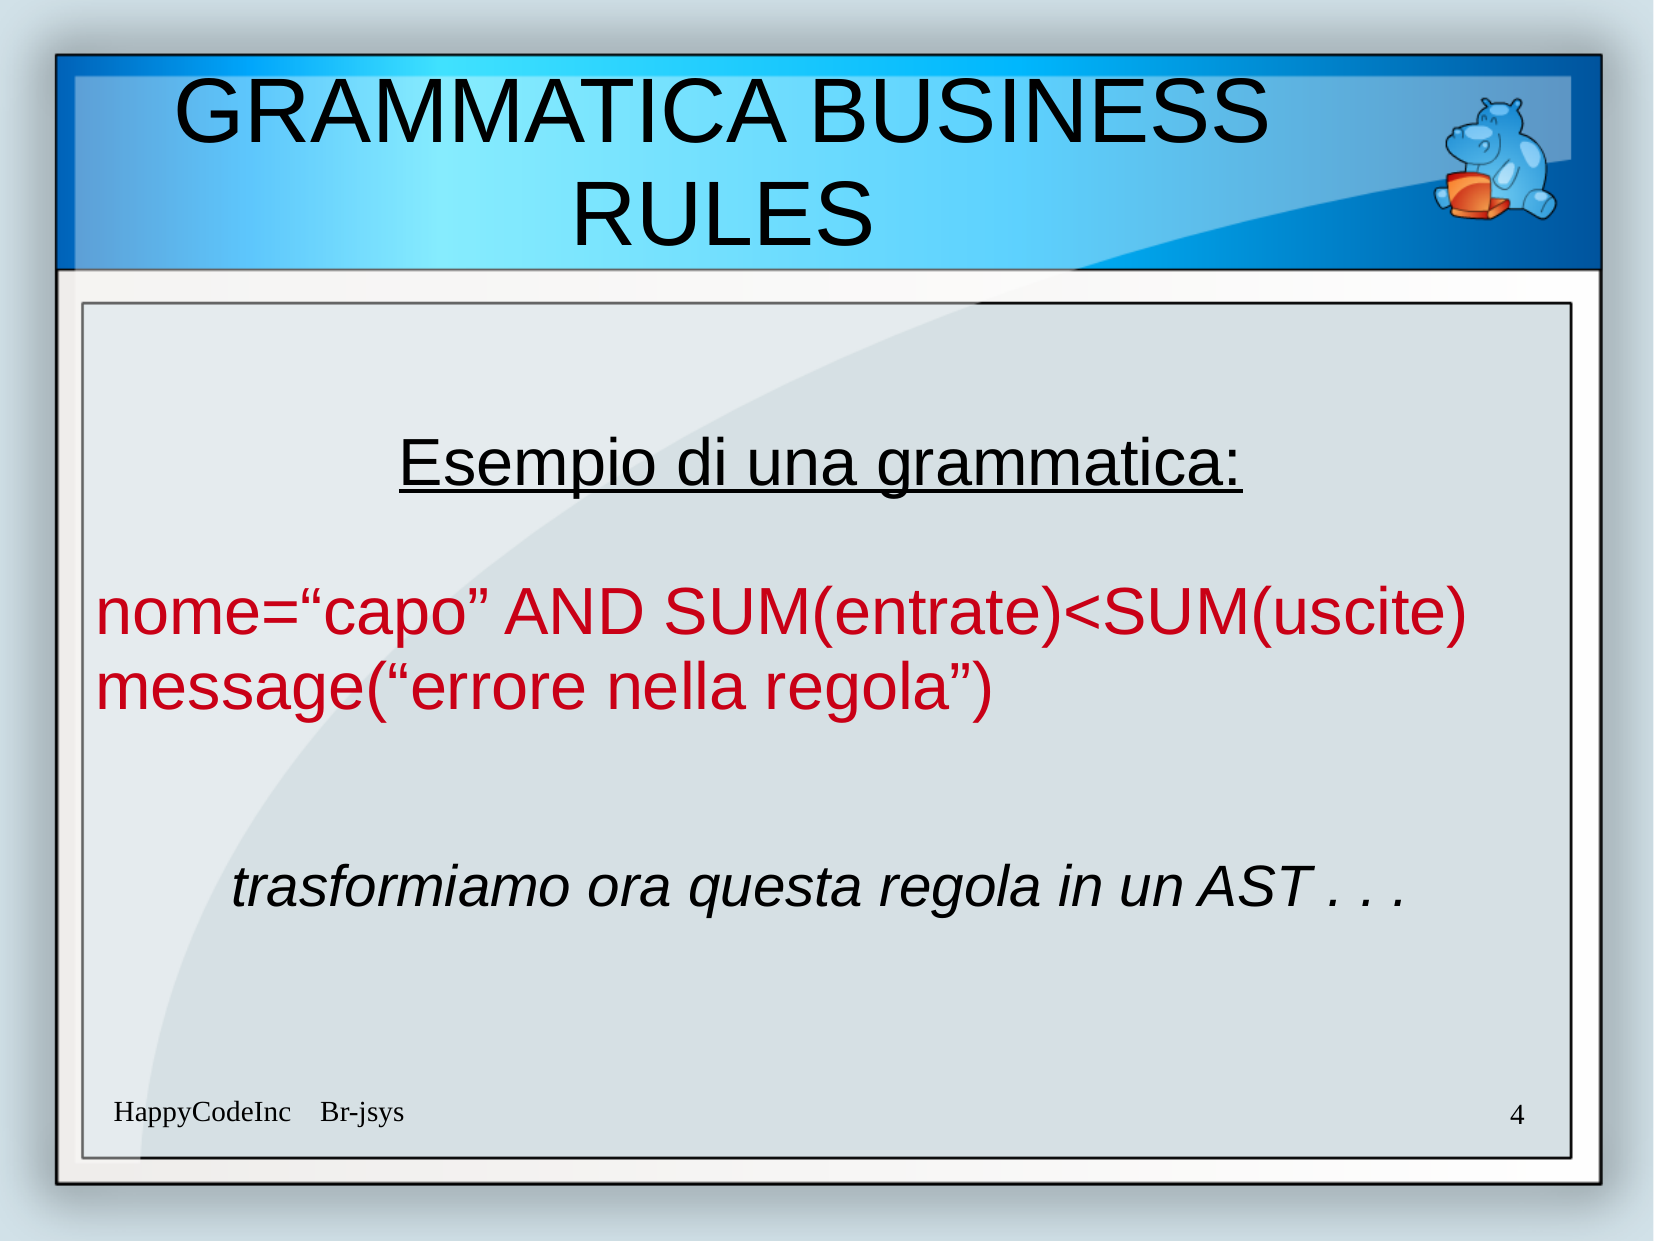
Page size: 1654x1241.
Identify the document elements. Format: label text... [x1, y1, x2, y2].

picture [0, 0, 1654, 1241]
title GRAMMATICA BUSINESS RULES [59, 26, 1388, 299]
subtitle Esempio di una grammatica: nome=“capo” AND SUM(entrate)<SUM(uscite) message(“errore nella regola”) trasformiamo ora questa regola in un AST . . . [76, 295, 1565, 1049]
